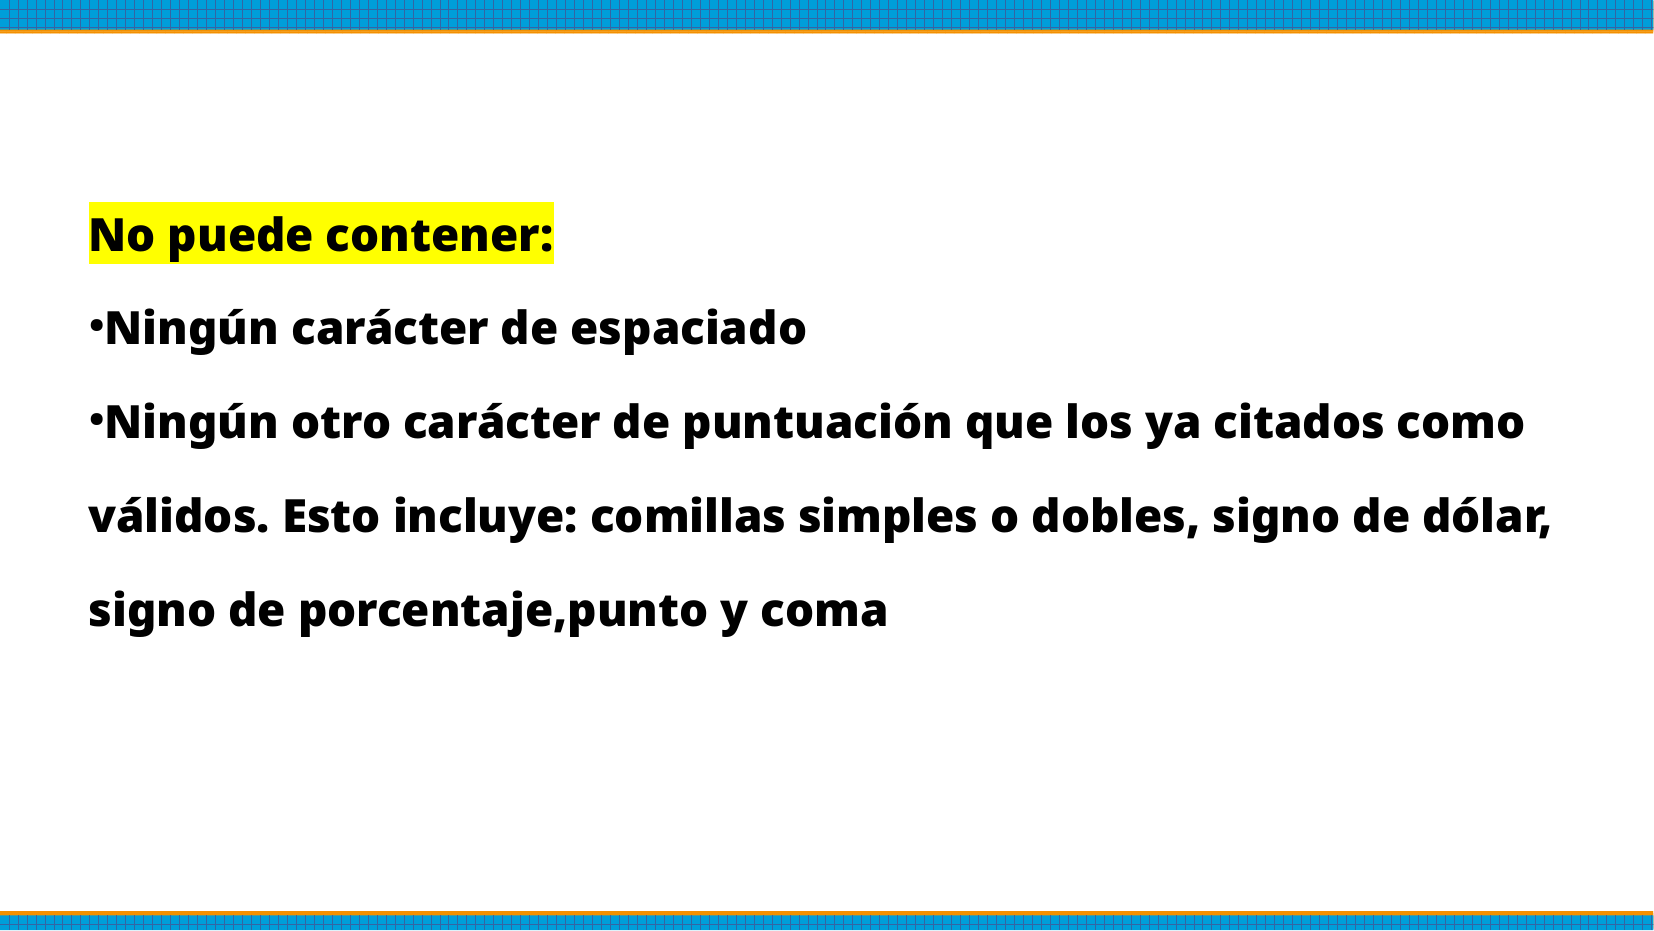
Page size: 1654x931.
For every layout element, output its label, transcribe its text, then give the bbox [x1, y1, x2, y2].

subtitle No puede contener: Ningún carácter de espaciado Ningún otro carácter de puntuación que los ya citados como válidos. Esto incluye: comillas simples o dobles, signo de dólar, signo de porcentaje,punto y coma [88, 44, 1565, 798]
